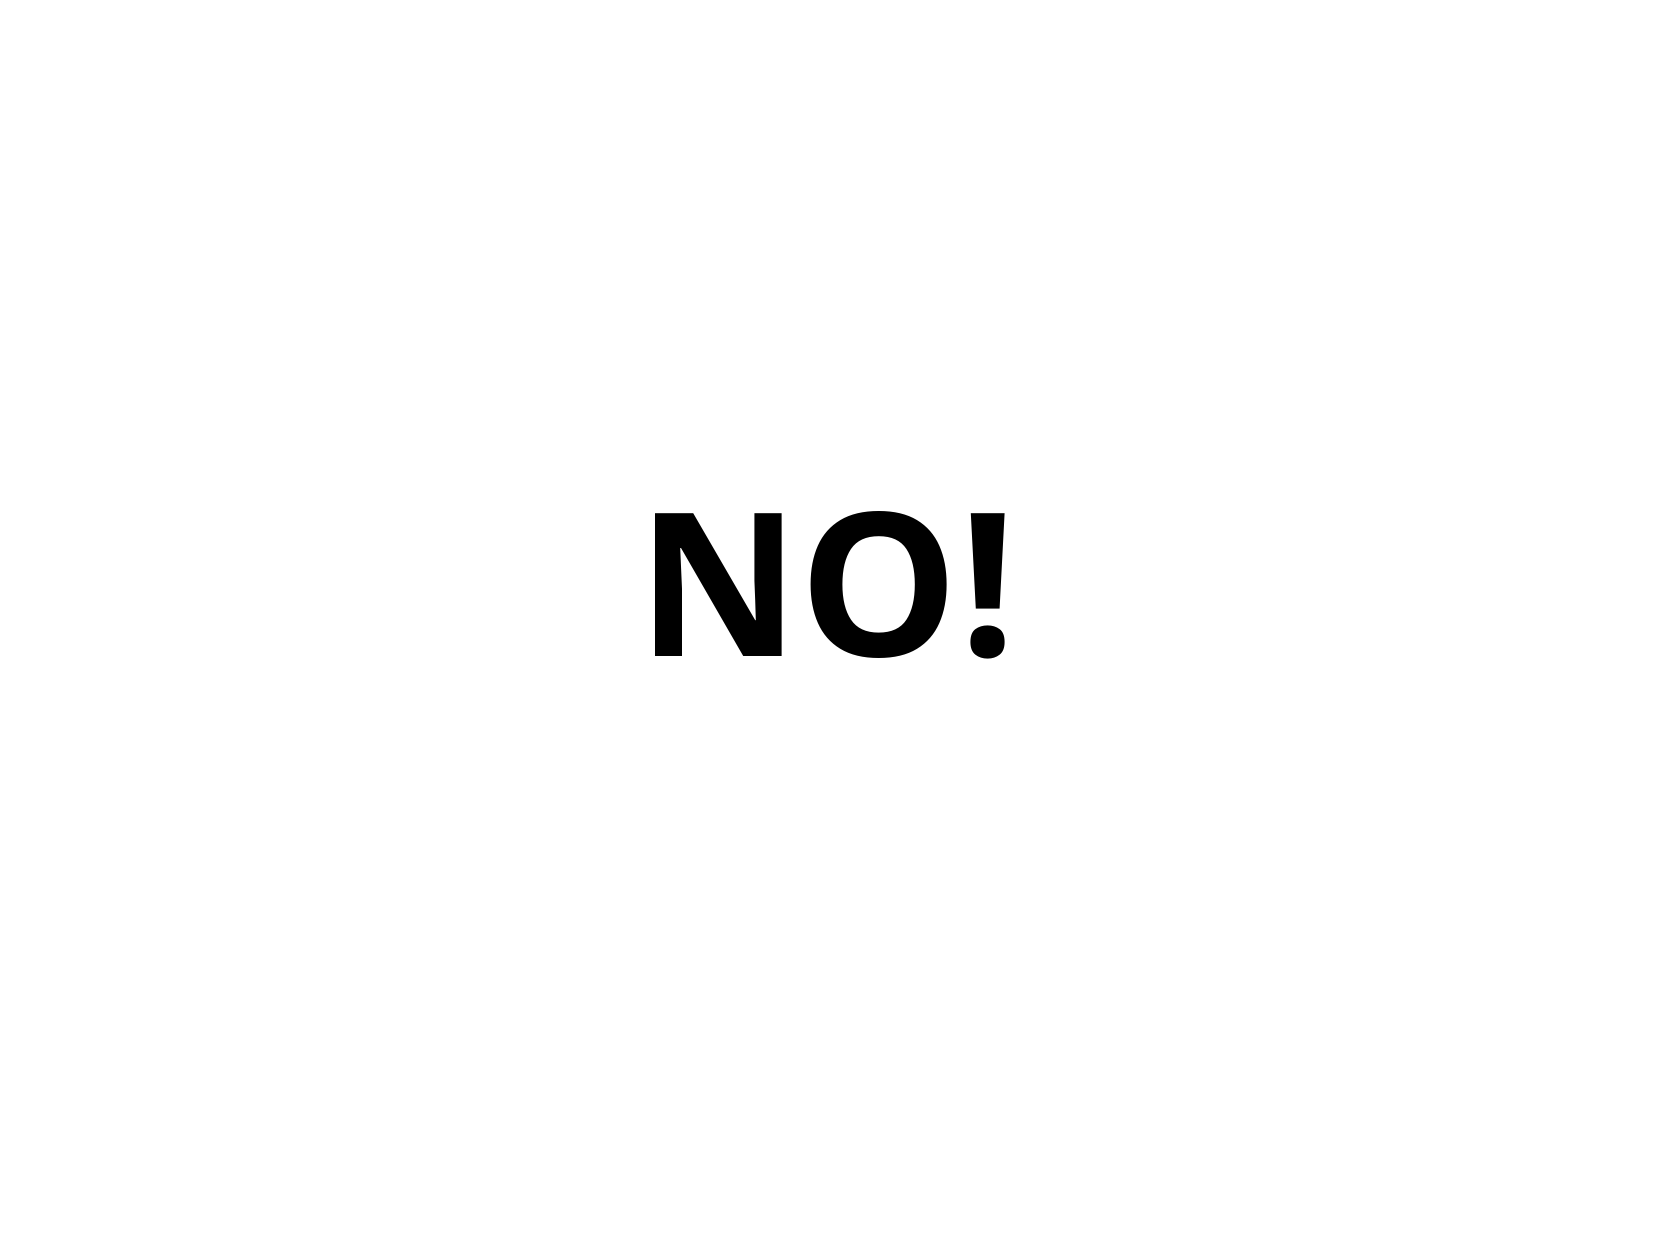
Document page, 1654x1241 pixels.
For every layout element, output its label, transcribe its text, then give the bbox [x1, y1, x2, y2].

subtitle NO! [82, 49, 1571, 1109]
